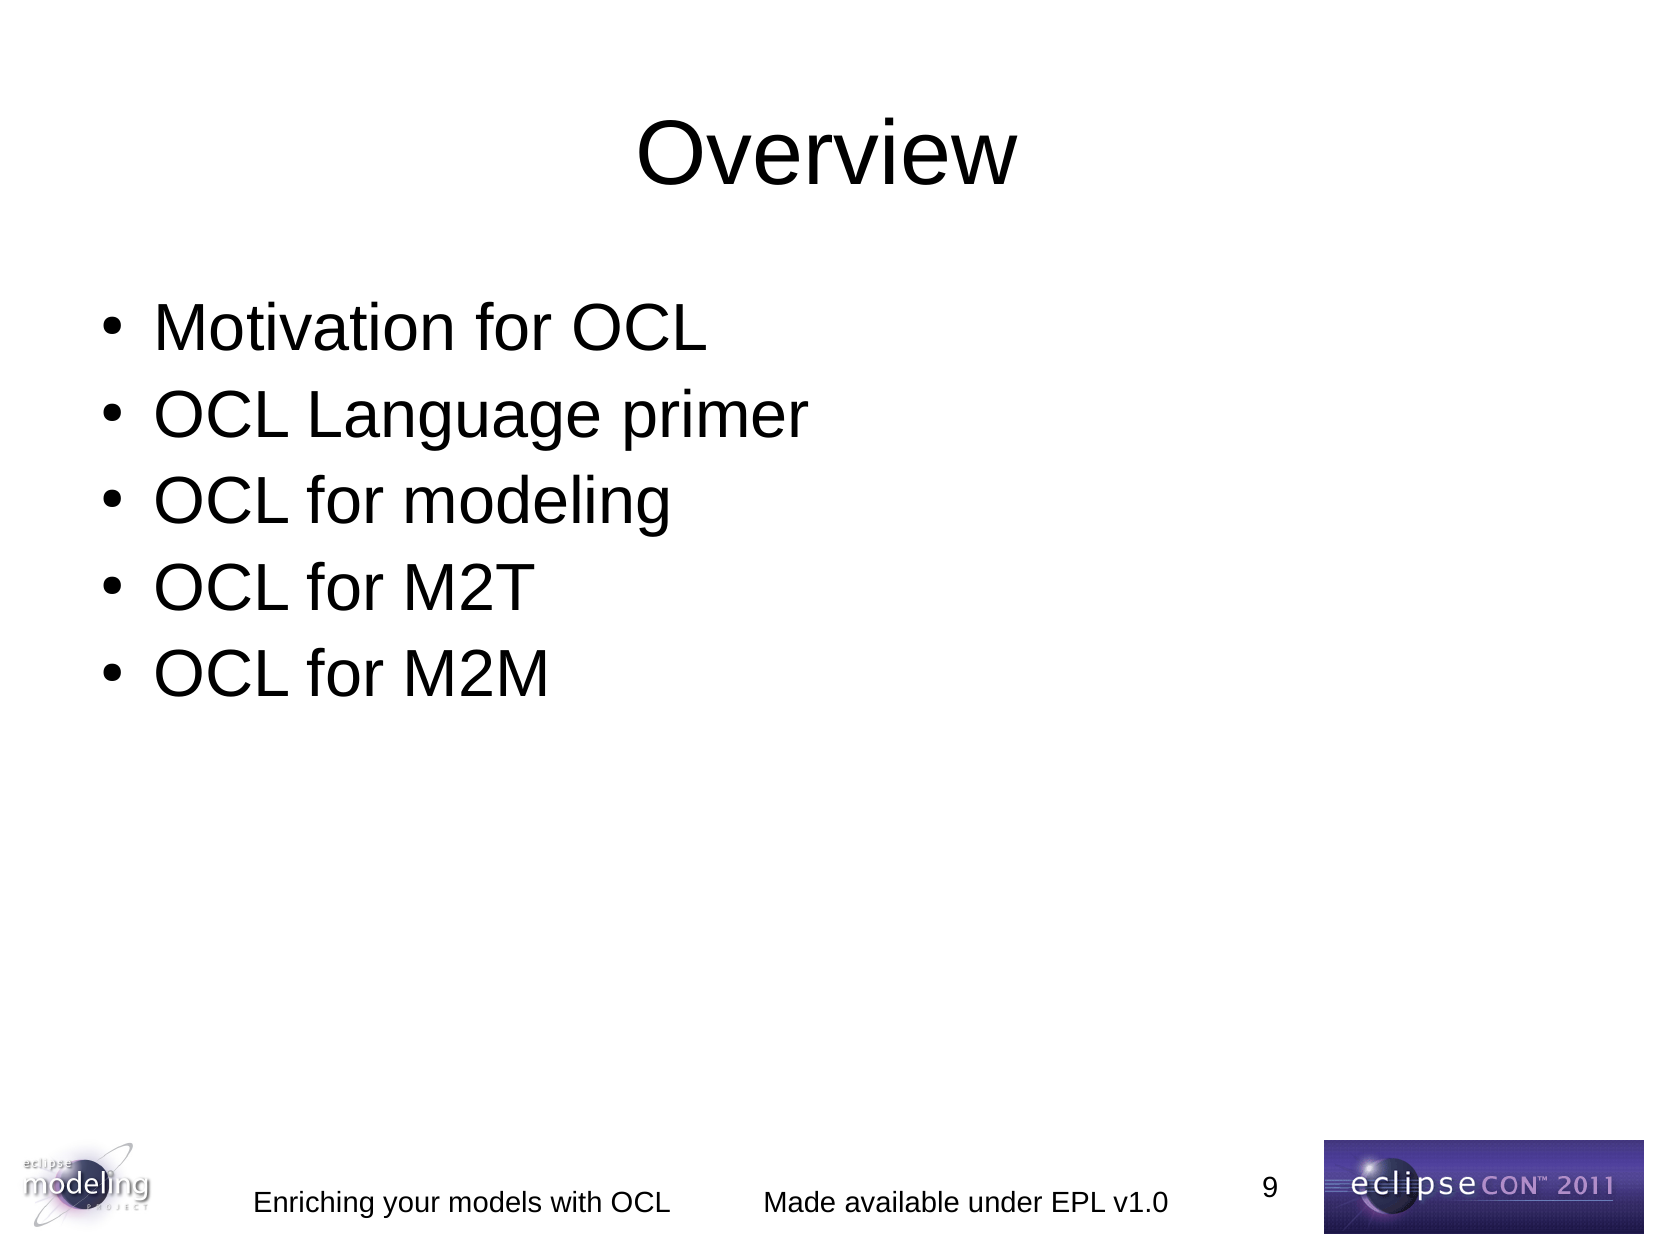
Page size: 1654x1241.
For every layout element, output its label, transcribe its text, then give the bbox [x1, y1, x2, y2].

list Motivation for OCL OCL Language primer OCL for modeling OCL for M2T OCL for M2M [82, 290, 1571, 1094]
picture [1324, 1140, 1644, 1234]
picture [9, 1136, 156, 1235]
title Overview [82, 56, 1571, 250]
